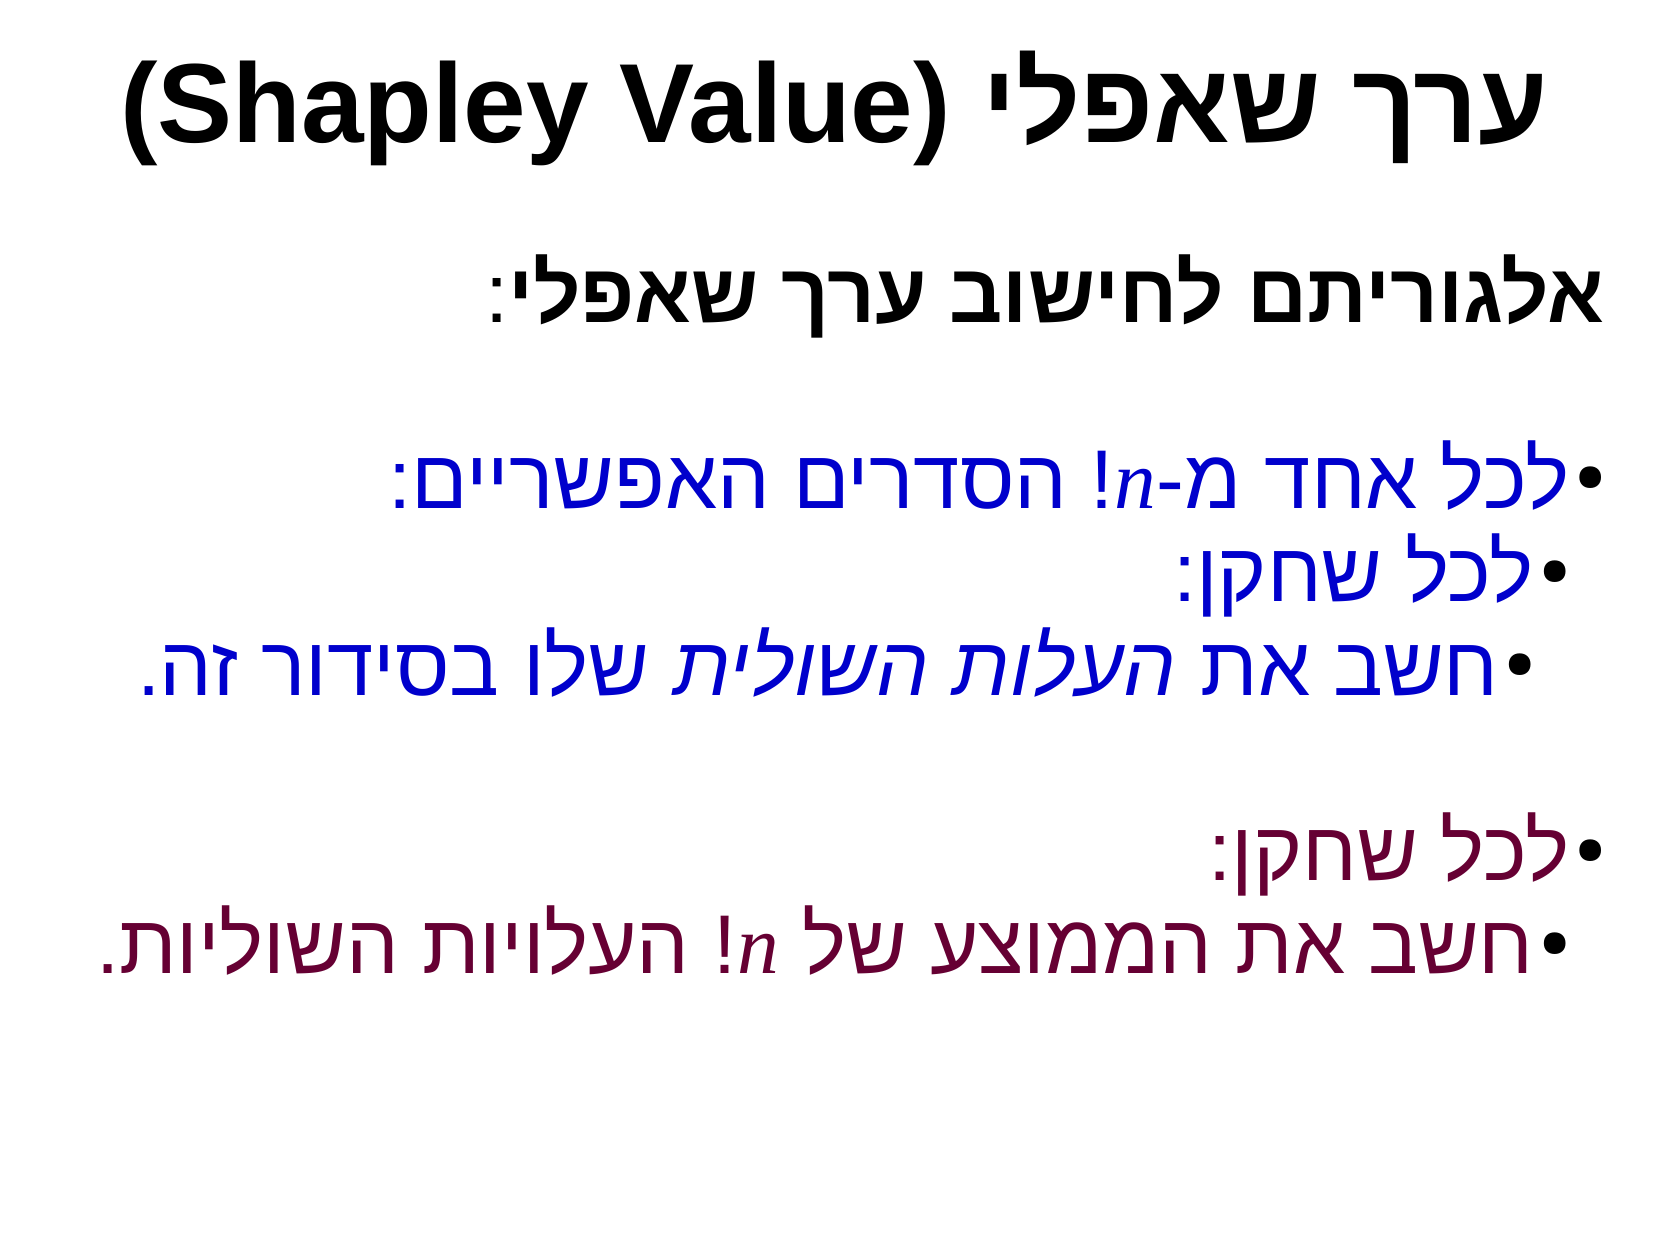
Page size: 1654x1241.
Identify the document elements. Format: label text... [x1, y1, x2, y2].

text_box אלגוריתם לחישוב ערך שאפלי: לכל אחד מ-n! הסדרים האפשריים: לכל שחקן: חשב את העלות השולית שלו בסידור זה. לכל שחקן: חשב את הממוצע של n! העלויות השוליות. [30, 240, 1621, 1186]
title ערך שאפלי (Shapley Value) [15, 0, 1654, 215]
